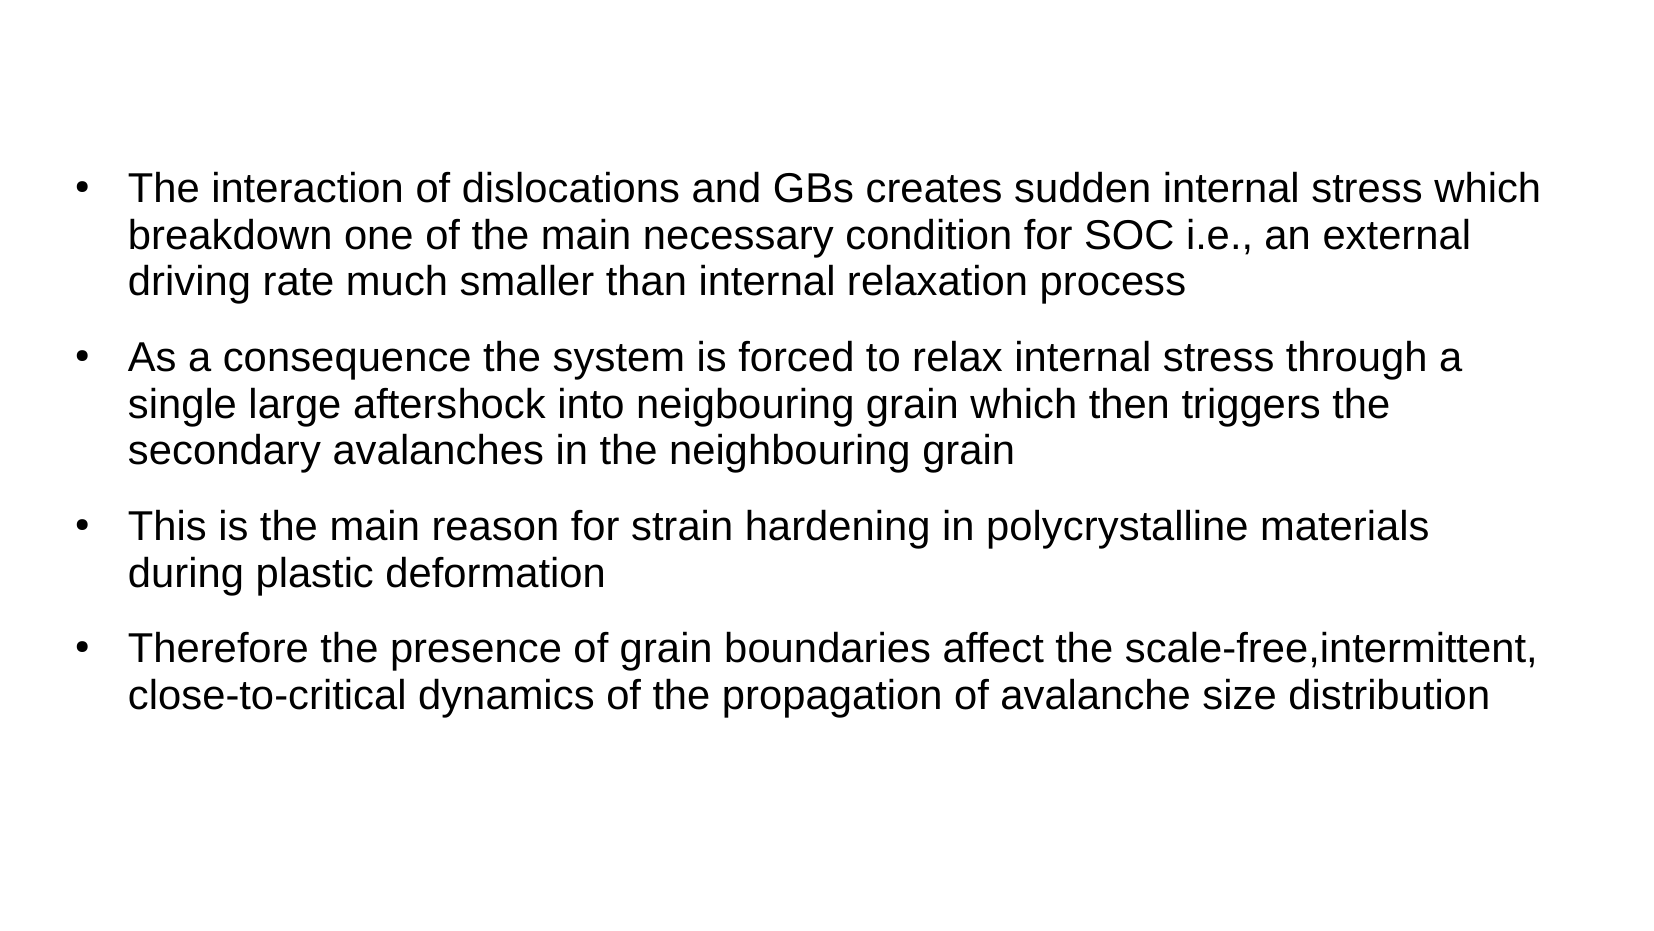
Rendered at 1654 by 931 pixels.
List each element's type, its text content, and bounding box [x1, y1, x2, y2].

list The interaction of dislocations and GBs creates sudden internal stress which breakdown one of the main necessary condition for SOC i.e., an external driving rate much smaller than internal relaxation process As a consequence the system is forced to relax internal stress through a single large aftershock into neigbouring grain which then triggers the secondary avalanches in the neighbouring grain This is the main reason for strain hardening in polycrystalline materials during plastic deformation Therefore the presence of grain boundaries affect the scale-free,intermittent, close-to-critical dynamics of the propagation of avalanche size distribution [57, 164, 1546, 931]
